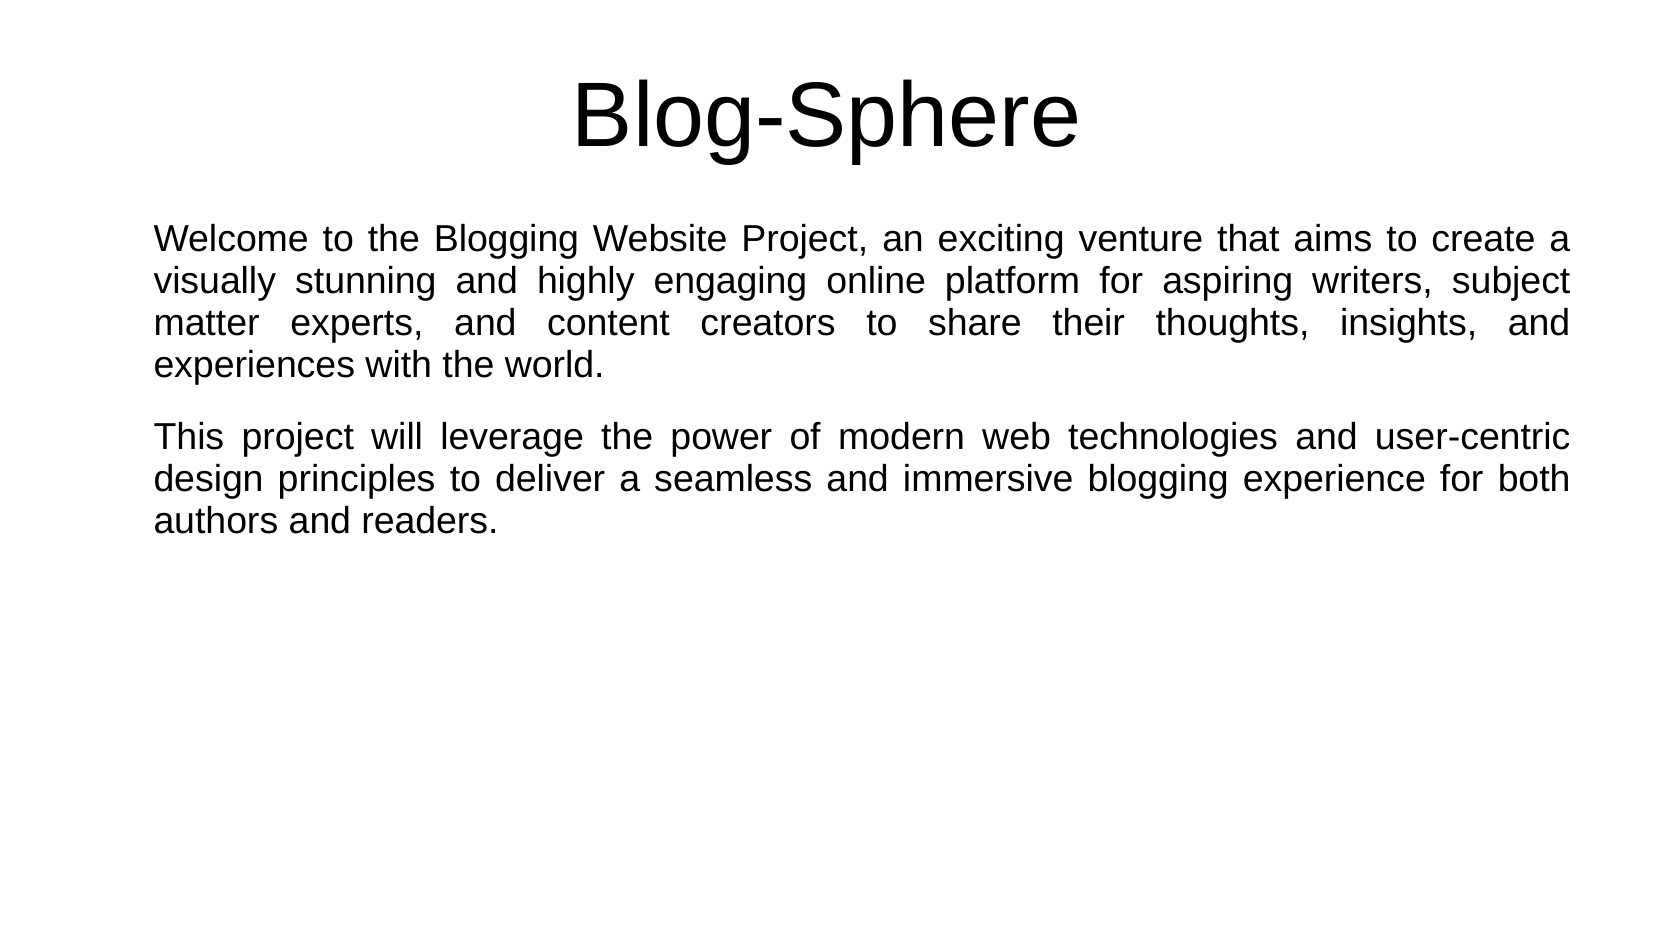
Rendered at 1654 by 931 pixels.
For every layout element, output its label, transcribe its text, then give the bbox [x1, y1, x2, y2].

list Welcome to the Blogging Website Project, an exciting venture that aims to create a visually stunning and highly engaging online platform for aspiring writers, subject matter experts, and content creators to share their thoughts, insights, and experiences with the world. This project will leverage the power of modern web technologies and user-centric design principles to deliver a seamless and immersive blogging experience for both authors and readers. [82, 217, 1571, 758]
title Blog-Sphere [82, 37, 1571, 193]
